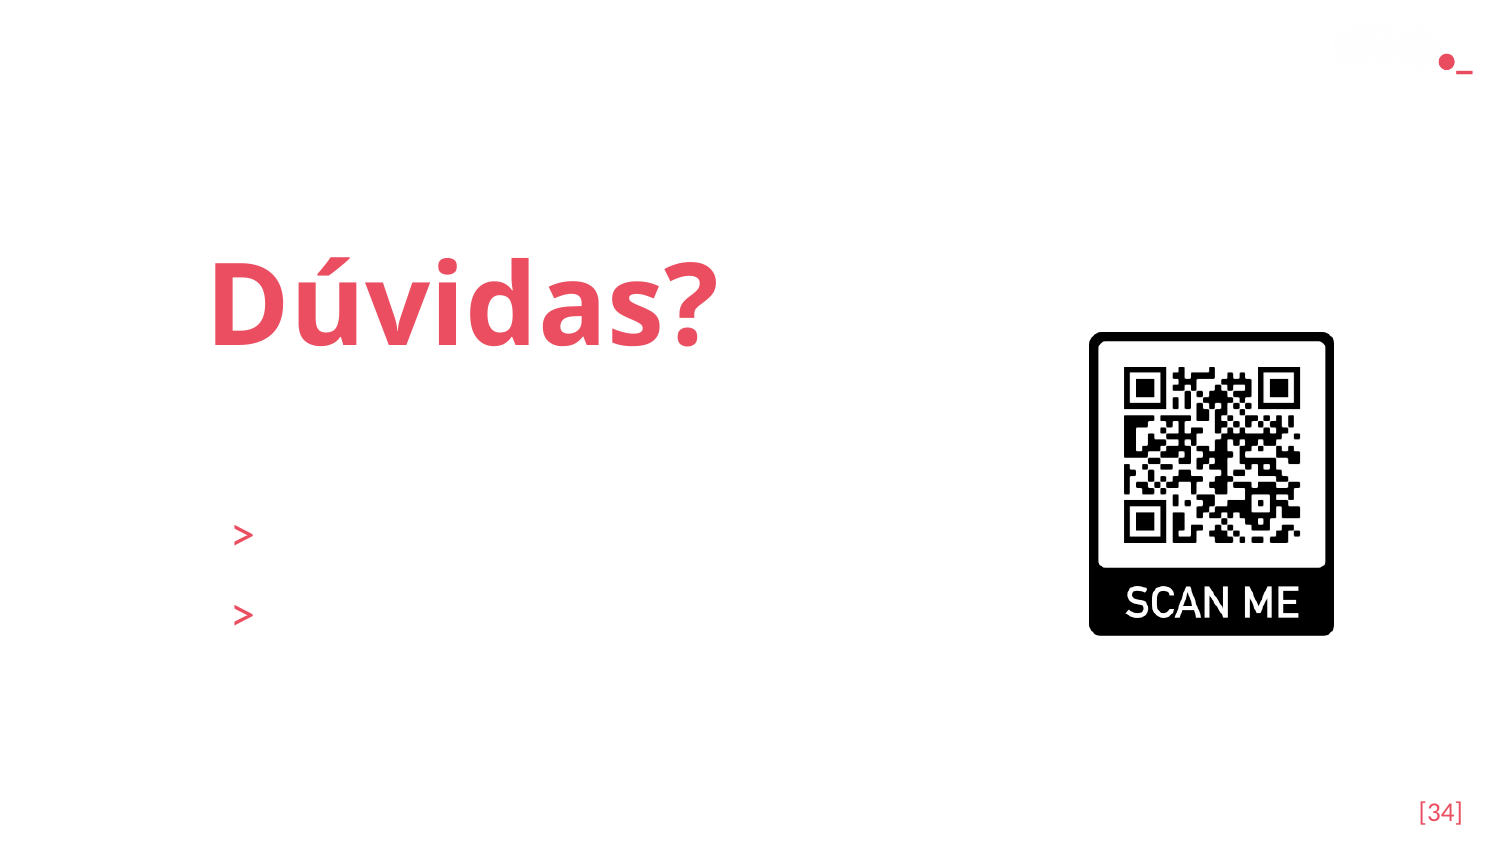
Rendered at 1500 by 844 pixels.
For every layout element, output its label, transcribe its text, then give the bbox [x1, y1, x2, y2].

slide_number [34] [1403, 779, 1494, 844]
text_box > Fórum/Artigos > Comunidade Online (Discord) [190, 485, 920, 636]
picture [1089, 332, 1334, 636]
picture [1333, 19, 1473, 75]
text_box Dúvidas? [190, 216, 1270, 366]
